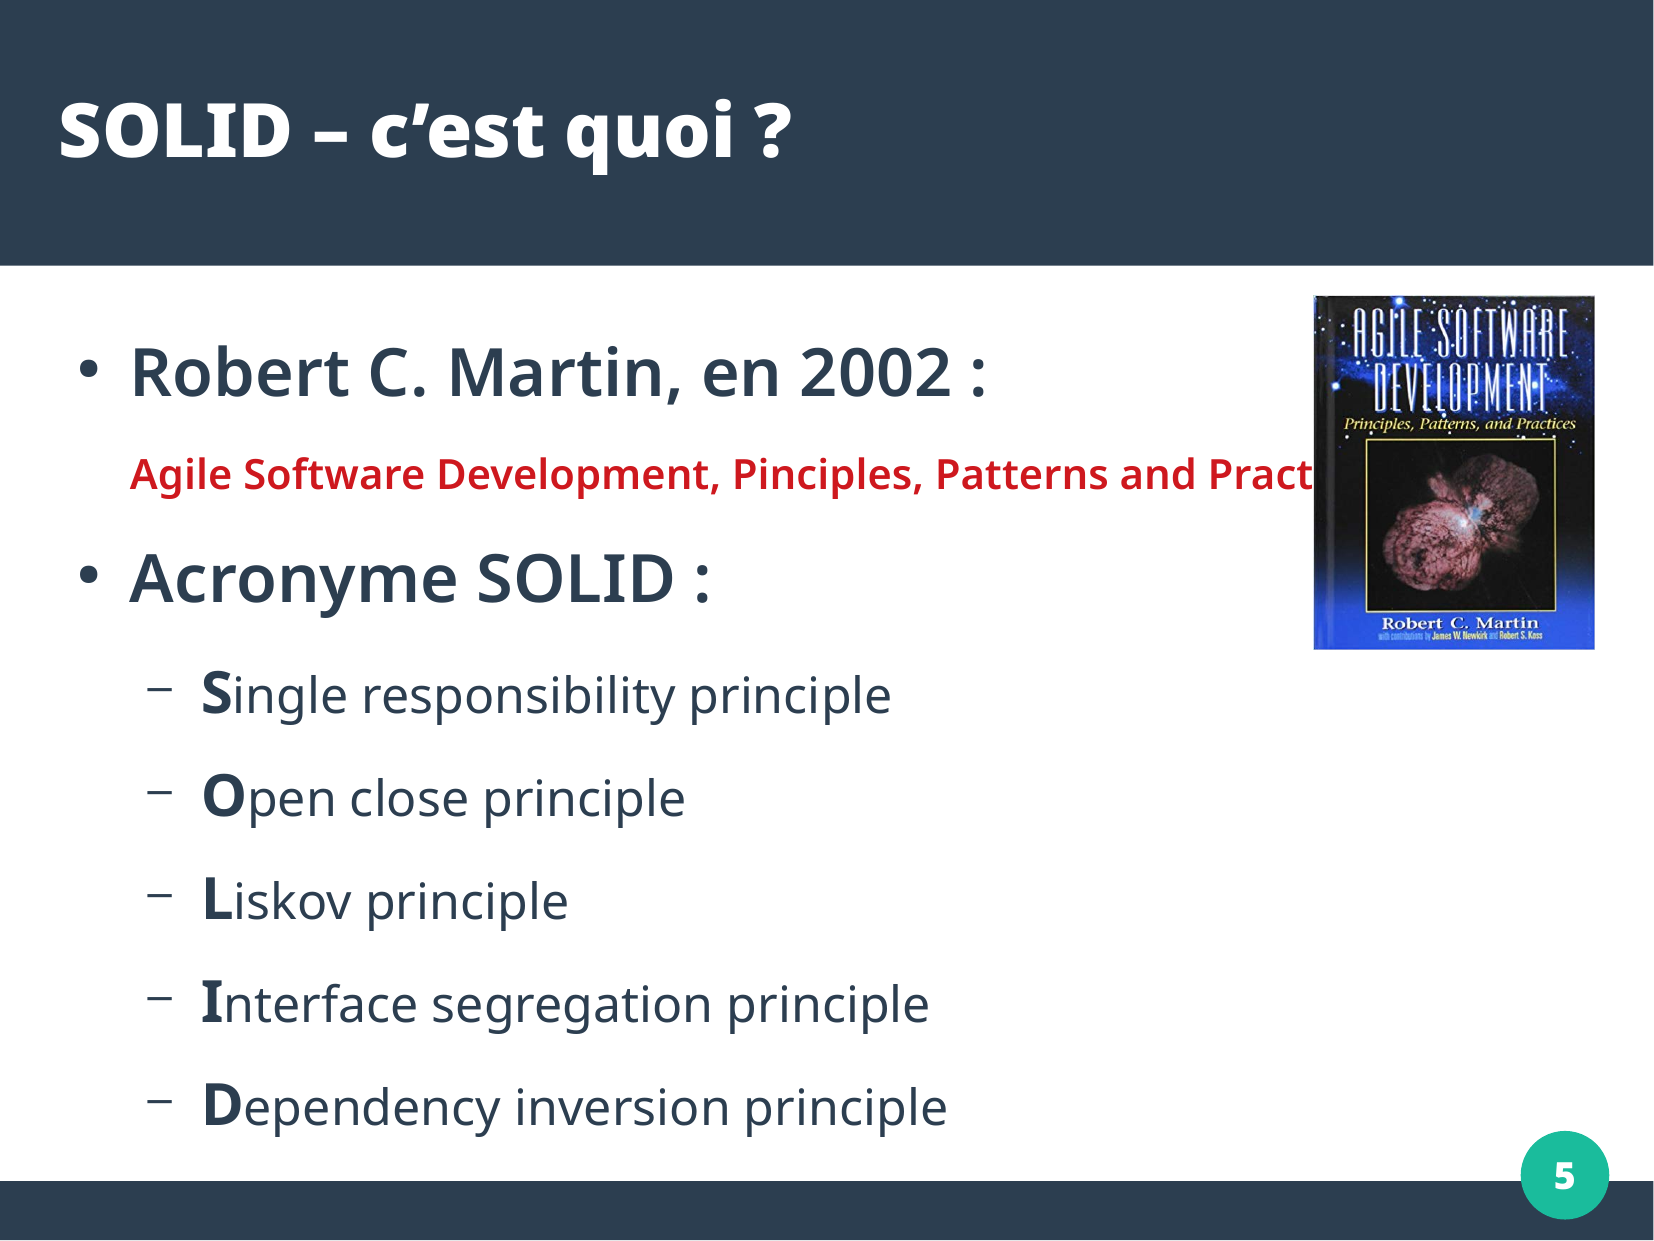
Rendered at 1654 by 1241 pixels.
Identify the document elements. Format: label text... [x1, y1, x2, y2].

picture [1313, 295, 1595, 650]
list Robert C. Martin, en 2002 : Agile Software Development, Pinciples, Patterns and Practices Acronyme SOLID : Single responsibility principle Open close principle Liskov principle Interface segregation principle Dependency inversion principle [59, 324, 1595, 1152]
title SOLID – c’est quoi ? [59, 49, 1595, 207]
